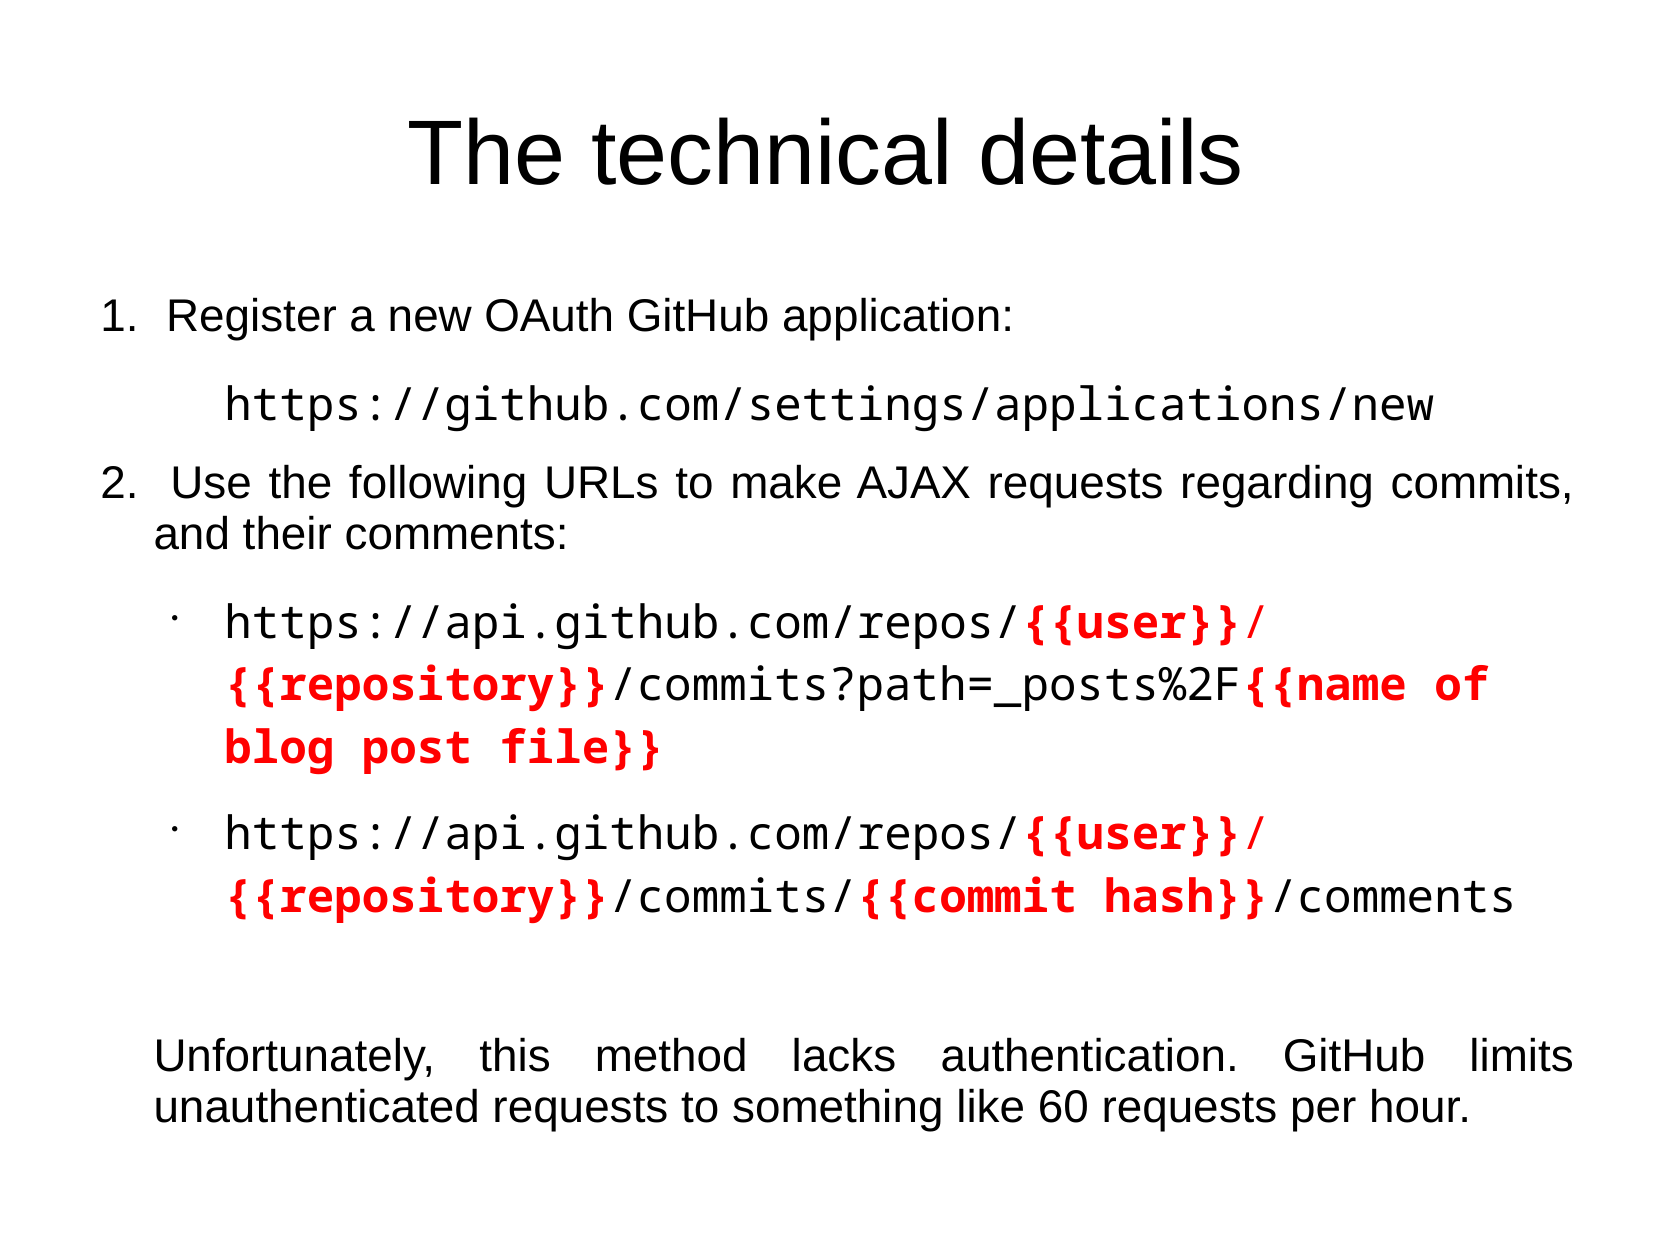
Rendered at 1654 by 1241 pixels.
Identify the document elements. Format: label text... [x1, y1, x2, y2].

list Register a new OAuth GitHub application: https://github.com/settings/applications/new Use the following URLs to make AJAX requests regarding commits, and their comments: https://api.github.com/repos/{{user}}/{{repository}}/commits?path=_posts%2F{{name of blog post file}} https://api.github.com/repos/{{user}}/{{repository}}/commits/{{commit hash}}/comments Unfortunately, this method lacks authentication. GitHub limits unauthenticated requests to something like 60 requests per hour. [82, 290, 1576, 1186]
title The technical details [82, 49, 1571, 257]
